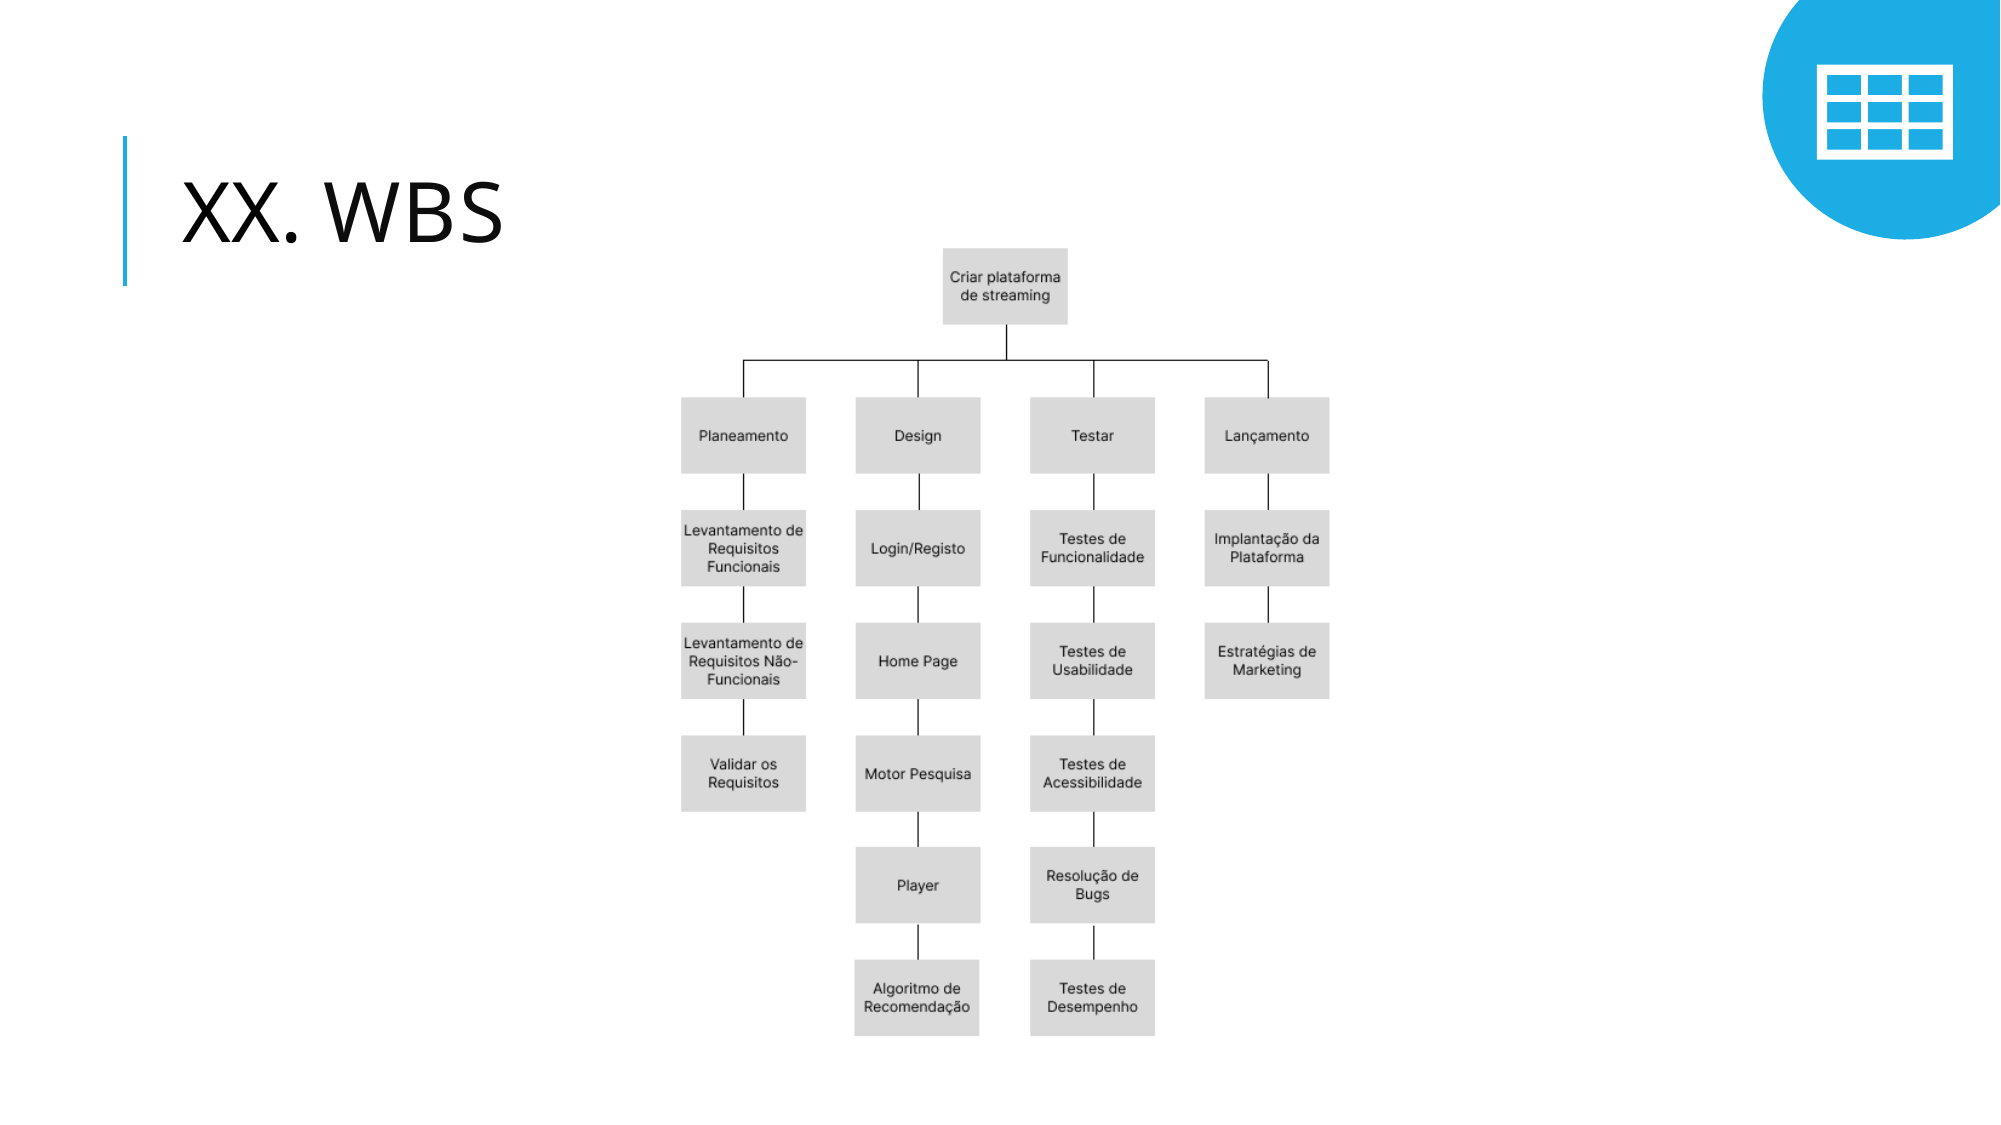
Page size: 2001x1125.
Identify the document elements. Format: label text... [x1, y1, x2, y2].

picture [571, 218, 1429, 1064]
title WBS [168, 96, 1763, 343]
text_box [1762, 0, 2000, 240]
